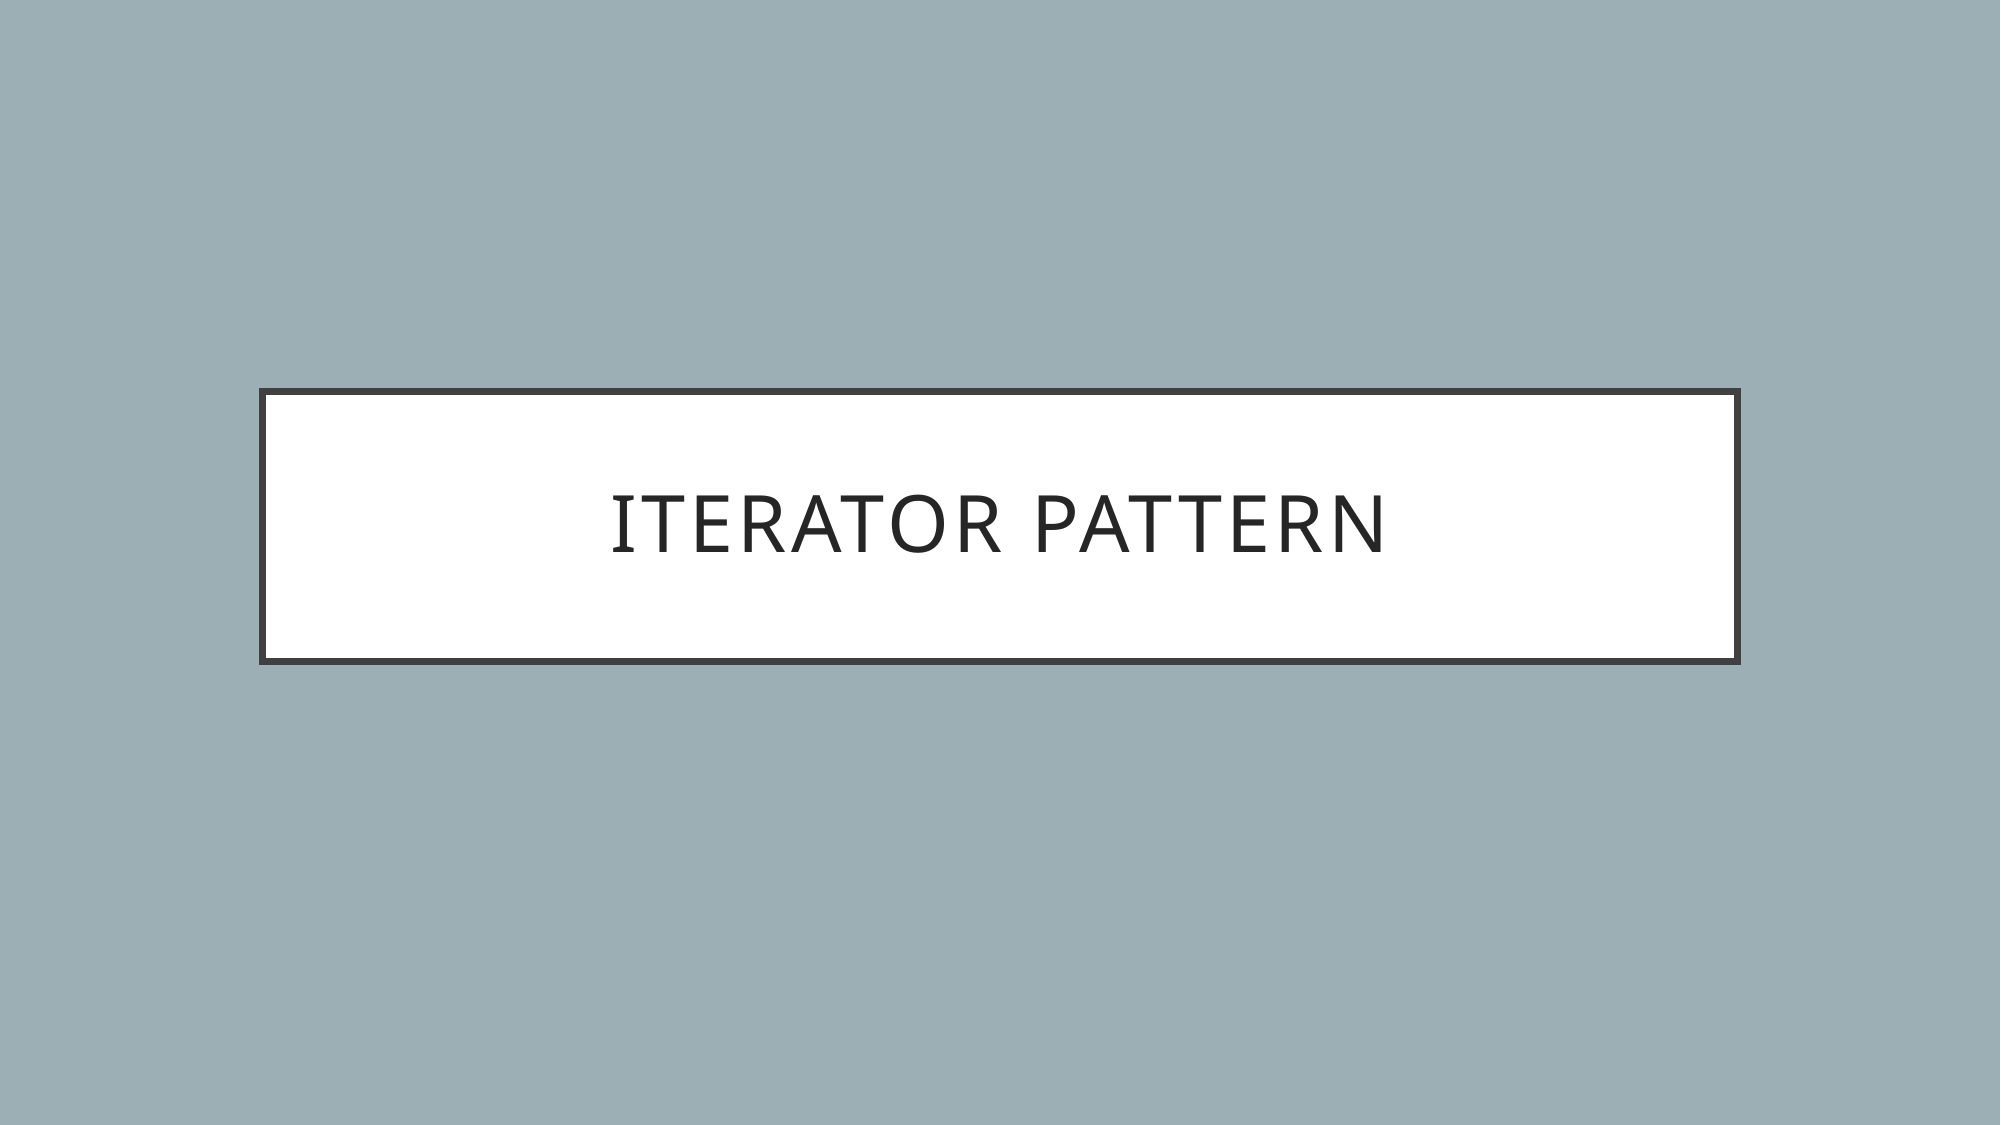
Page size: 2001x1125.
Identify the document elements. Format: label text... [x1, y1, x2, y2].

title Iterator pattern [262, 391, 1738, 662]
